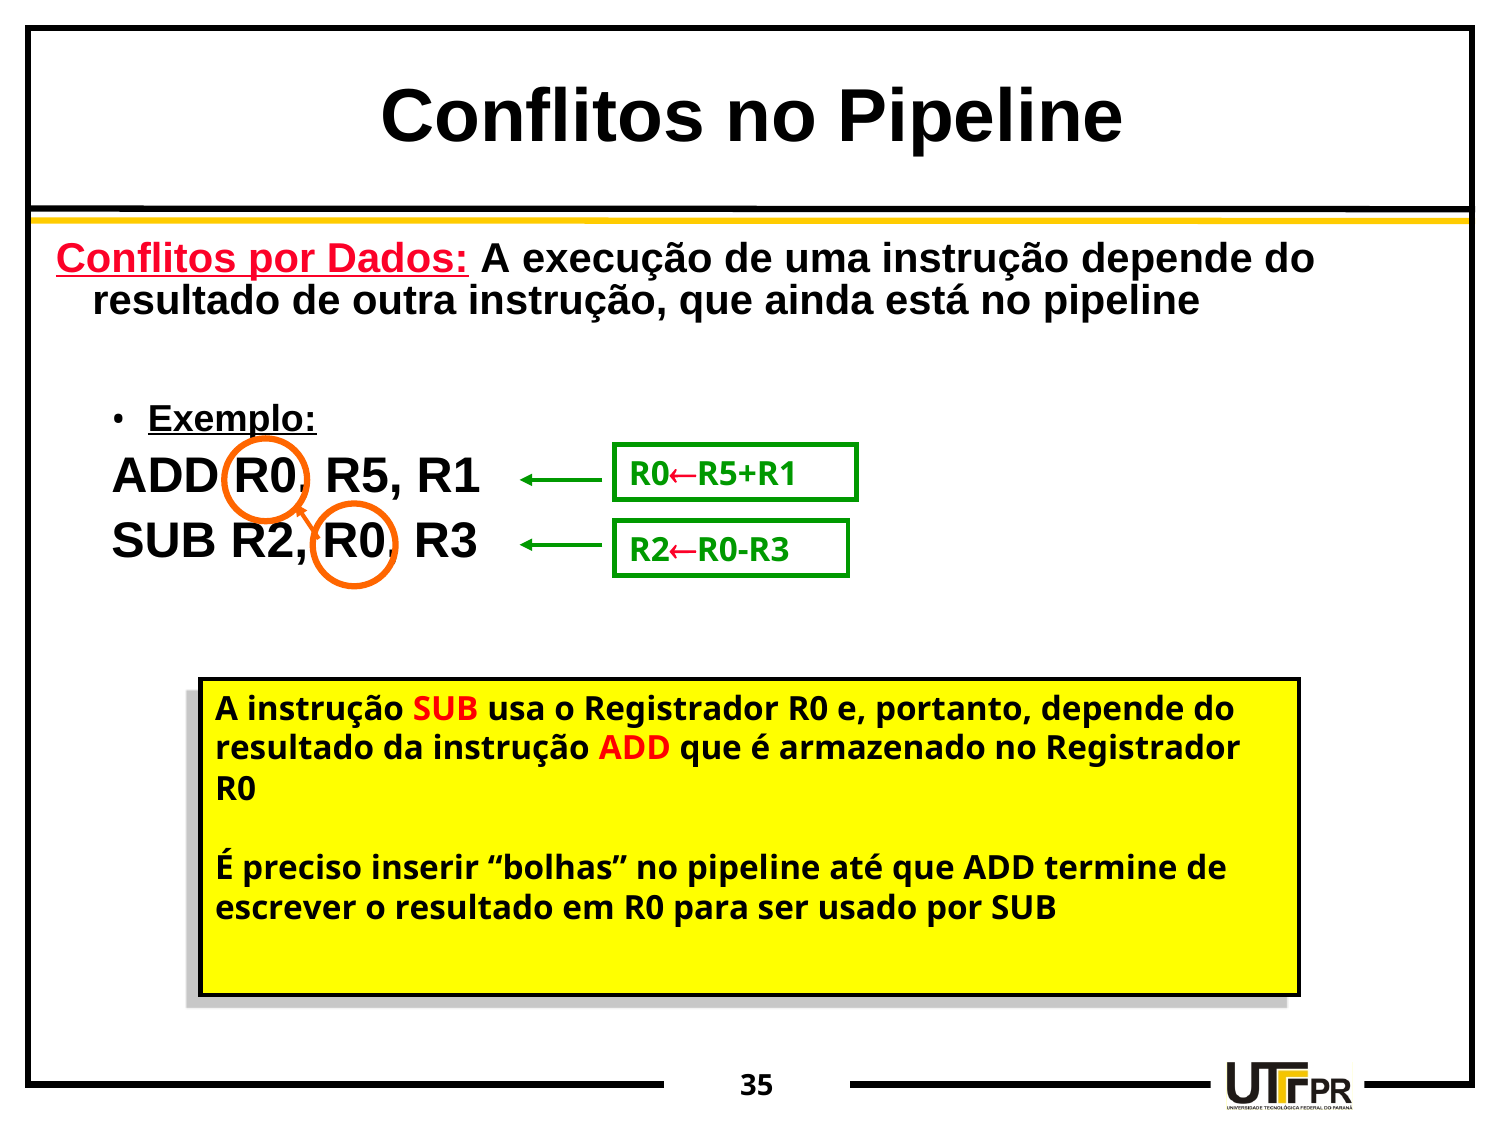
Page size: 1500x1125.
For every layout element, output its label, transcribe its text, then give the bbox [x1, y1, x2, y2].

text_box R2R0-R3 [614, 520, 849, 576]
text_box A instrução SUB usa o Registrador R0 e, portanto, depende do resultado da instrução ADD que é armazenado no Registrador R0 É preciso inserir “bolhas” no pipeline até que ADD termine de escrever o resultado em R0 para ser usado por SUB [200, 679, 1300, 995]
title Conflitos no Pipeline [29, 73, 1477, 168]
list Conflitos por Dados: A execução de uma instrução depende do resultado de outra instrução, que ainda está no pipeline Exemplo: ADD R0, R5, R1 SUB R2, R0, R3 [41, 231, 1455, 1001]
text_box R0R5+R1 [614, 444, 857, 500]
picture [1226, 1062, 1353, 1110]
